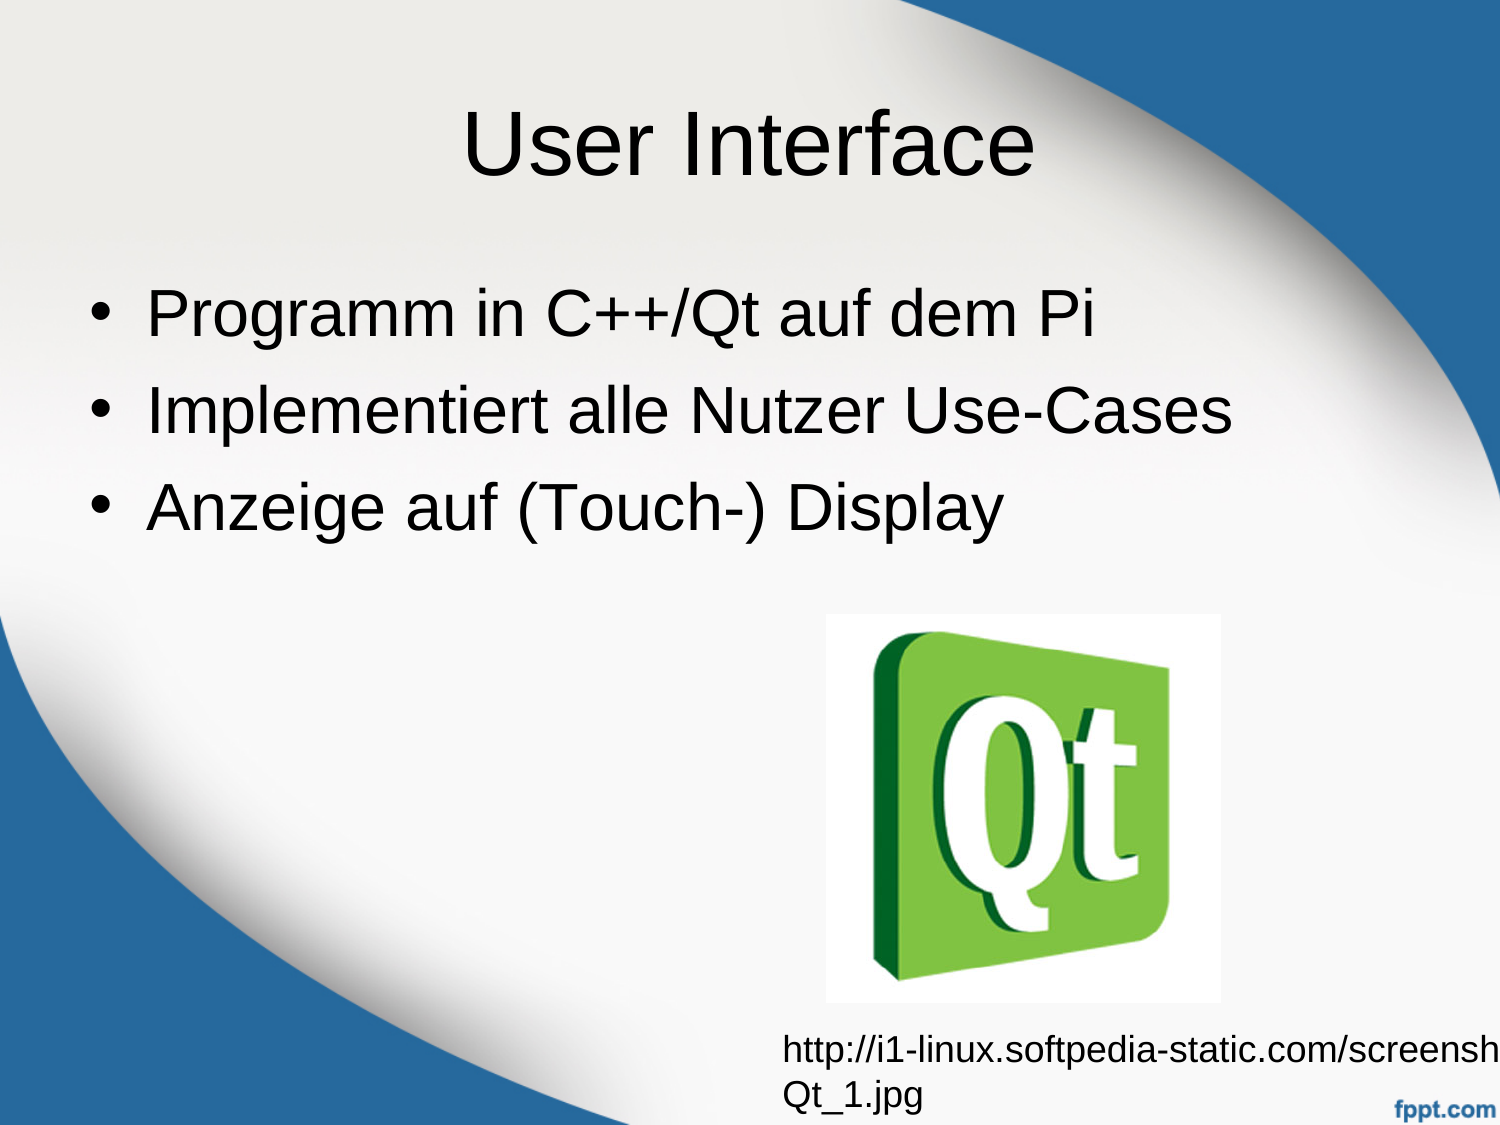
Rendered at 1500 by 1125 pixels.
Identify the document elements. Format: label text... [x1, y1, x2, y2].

text_box http://i1-linux.softpedia-static.com/screenshots/Qt_1.jpg [767, 1017, 1500, 1123]
picture [826, 614, 1221, 1003]
list Programm in C++/Qt auf dem Pi Implementiert alle Nutzer Use-Cases Anzeige auf (Touch-) Display [75, 262, 1426, 1018]
picture [0, 0, 1500, 1125]
title User Interface [75, 21, 1426, 257]
